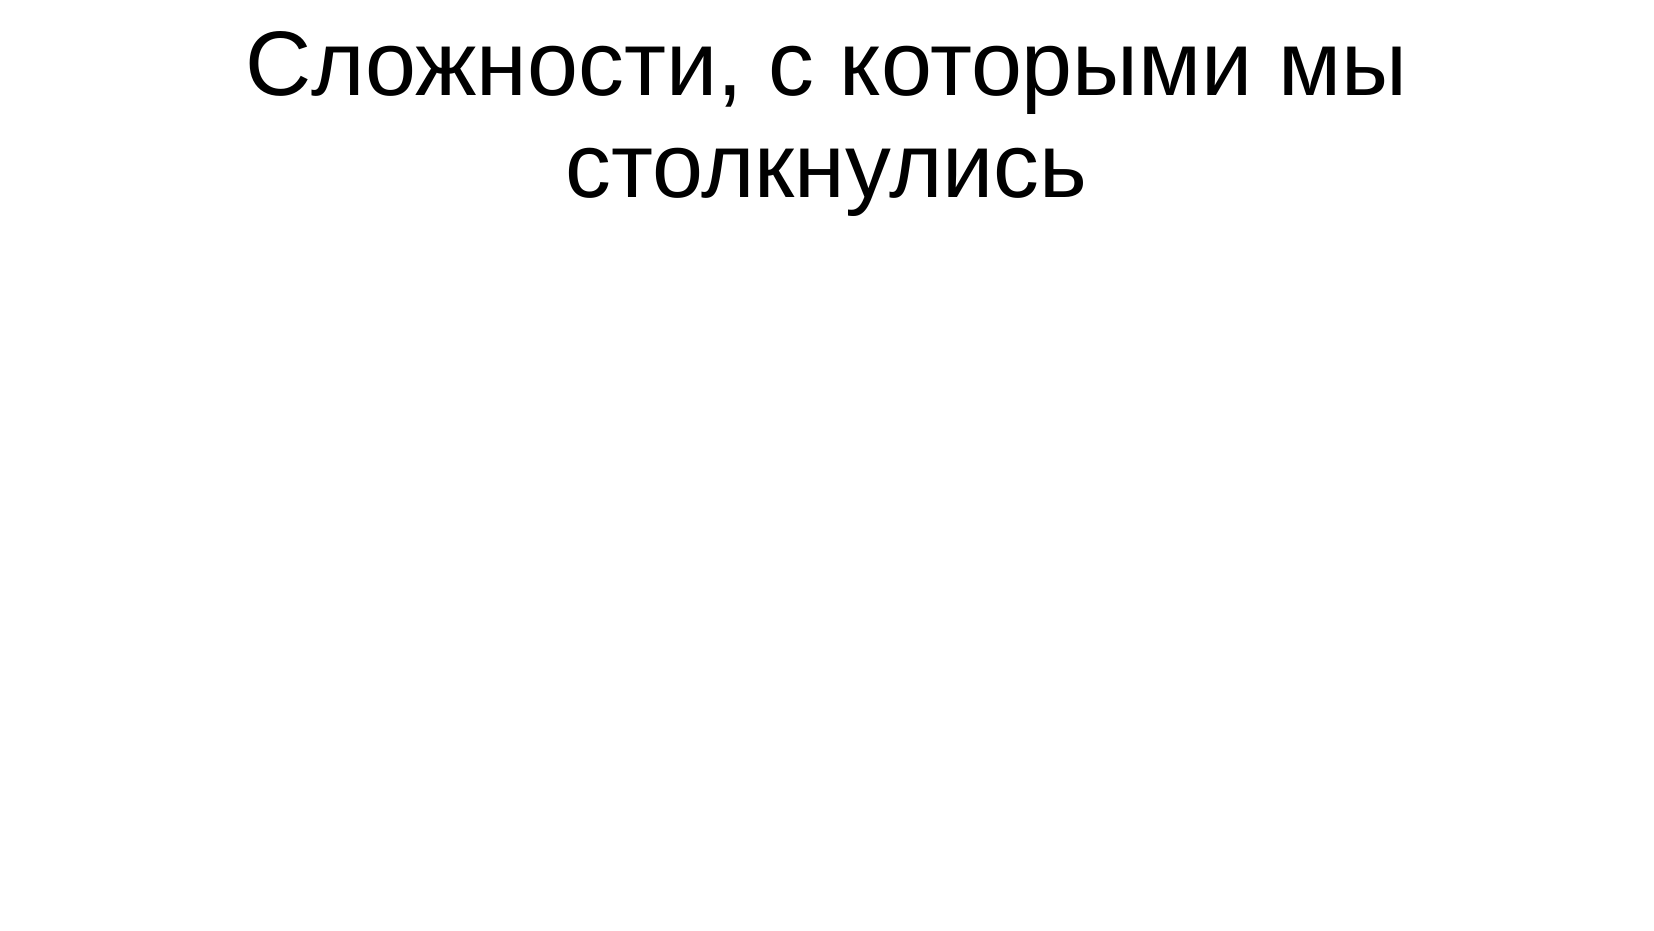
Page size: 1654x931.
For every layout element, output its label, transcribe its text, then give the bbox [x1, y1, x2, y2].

title Сложности, с которыми мы столкнулись [82, 12, 1571, 218]
